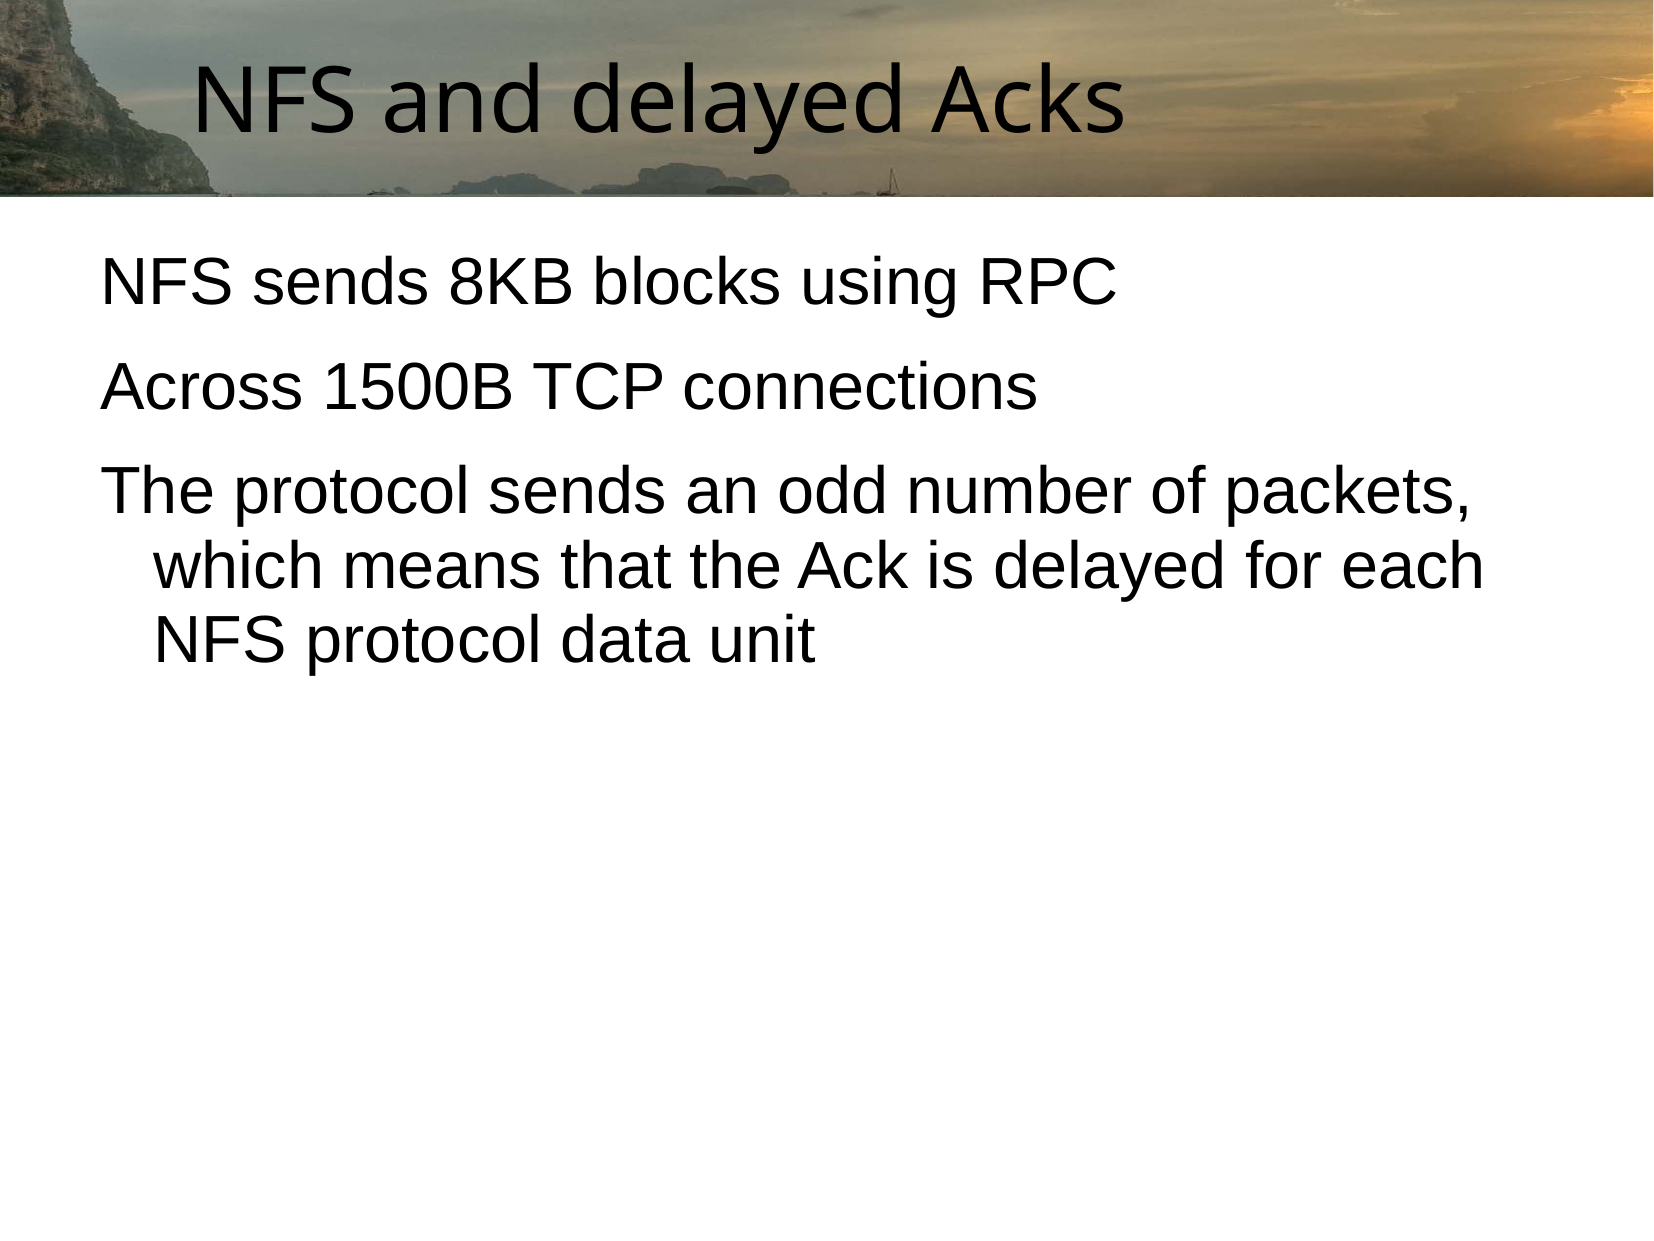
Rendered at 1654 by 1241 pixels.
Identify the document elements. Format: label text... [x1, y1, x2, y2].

list NFS sends 8KB blocks using RPC Across 1500B TCP connections The protocol sends an odd number of packets, which means that the Ack is delayed for each NFS protocol data unit [82, 244, 1571, 1225]
picture [0, 0, 1654, 197]
title NFS and delayed Acks [190, 0, 1571, 194]
